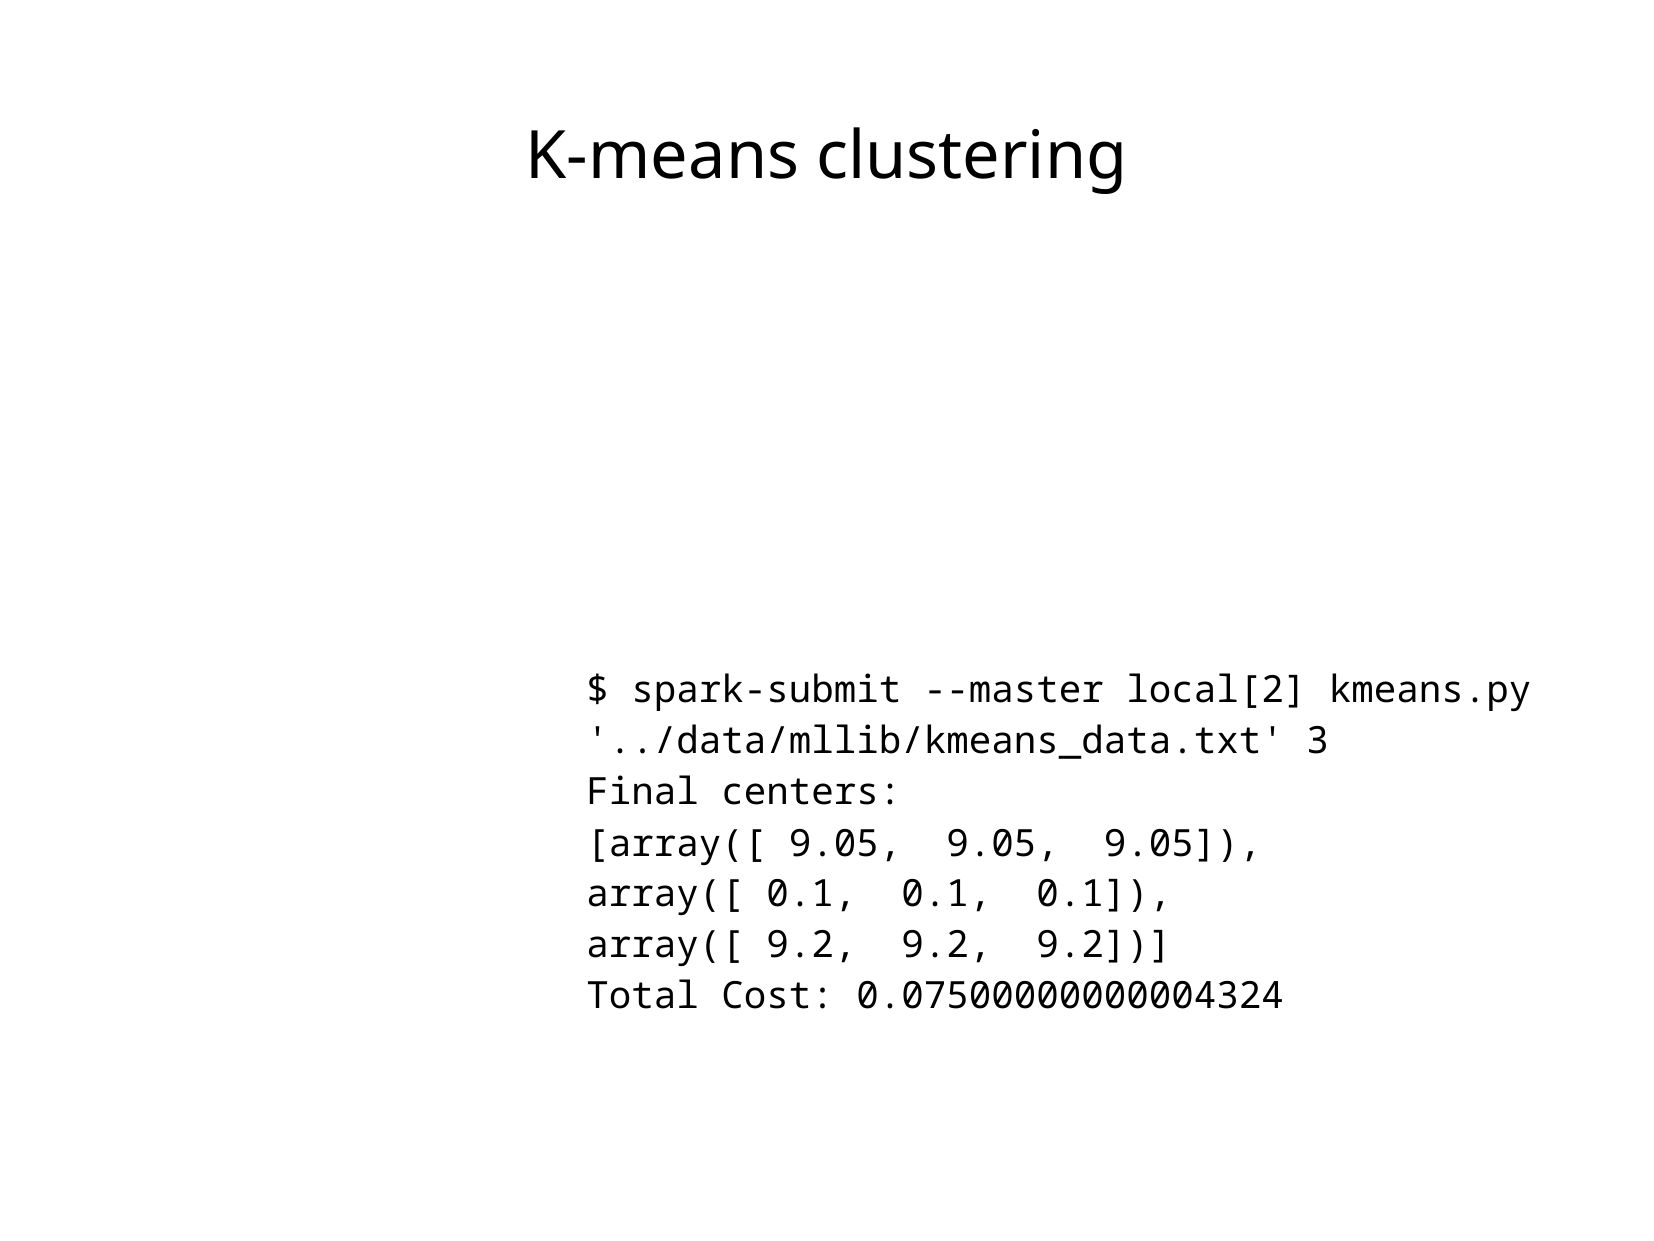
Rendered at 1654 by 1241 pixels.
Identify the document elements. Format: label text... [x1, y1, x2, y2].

text_box $ spark-submit --master local[2] kmeans.py '../data/mllib/kmeans_data.txt' 3 Final centers: [array([ 9.05, 9.05, 9.05]), array([ 0.1, 0.1, 0.1]), array([ 9.2, 9.2, 9.2])] Total Cost: 0.07500000000004324 [571, 655, 1572, 976]
title K-means clustering [82, 49, 1571, 257]
